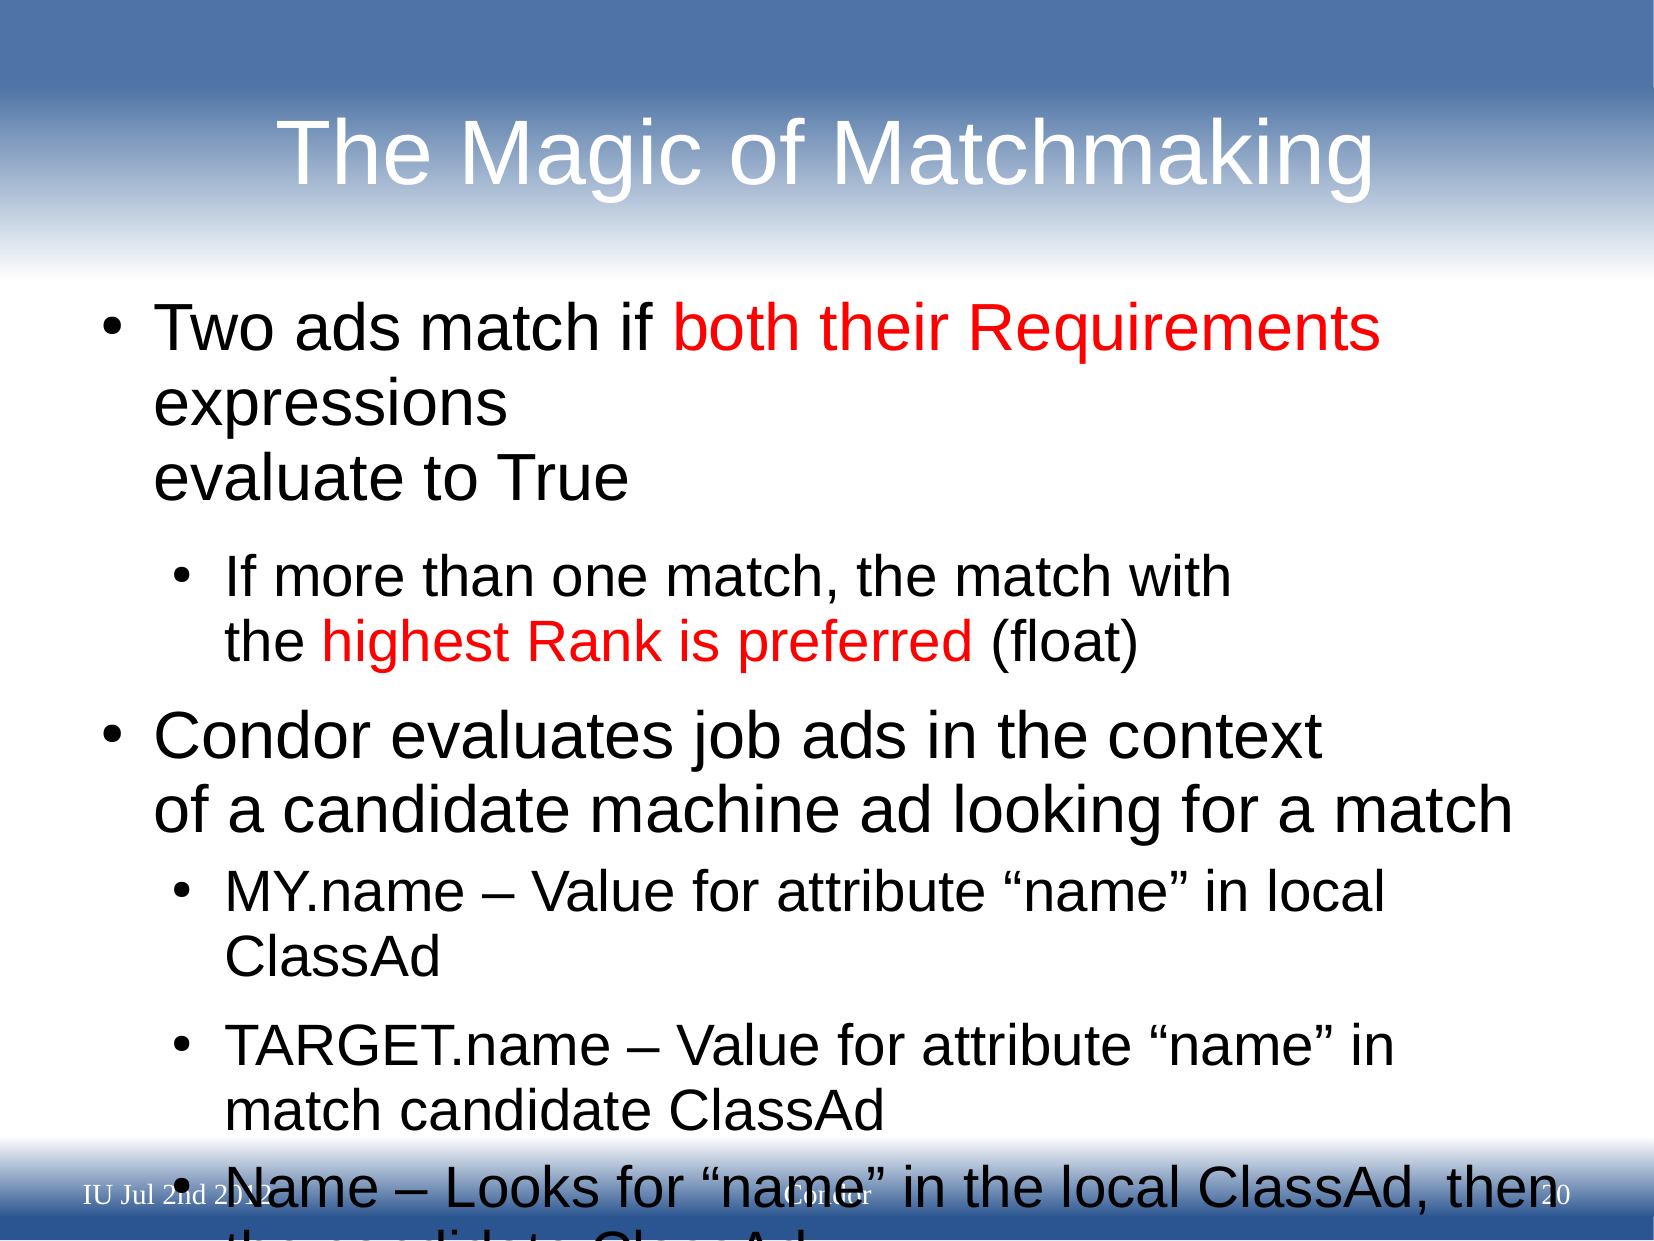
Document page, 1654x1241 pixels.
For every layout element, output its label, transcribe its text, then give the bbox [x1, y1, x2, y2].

list Two ads match if both their Requirements expressions evaluate to True If more than one match, the match with the highest Rank is preferred (float) Condor evaluates job ads in the context of a candidate machine ad looking for a match MY.name – Value for attribute “name” in local ClassAd TARGET.name – Value for attribute “name” in match candidate ClassAd Name – Looks for “name” in the local ClassAd, then the candidate ClassAd [82, 290, 1571, 1109]
title The Magic of Matchmaking [82, 56, 1571, 250]
